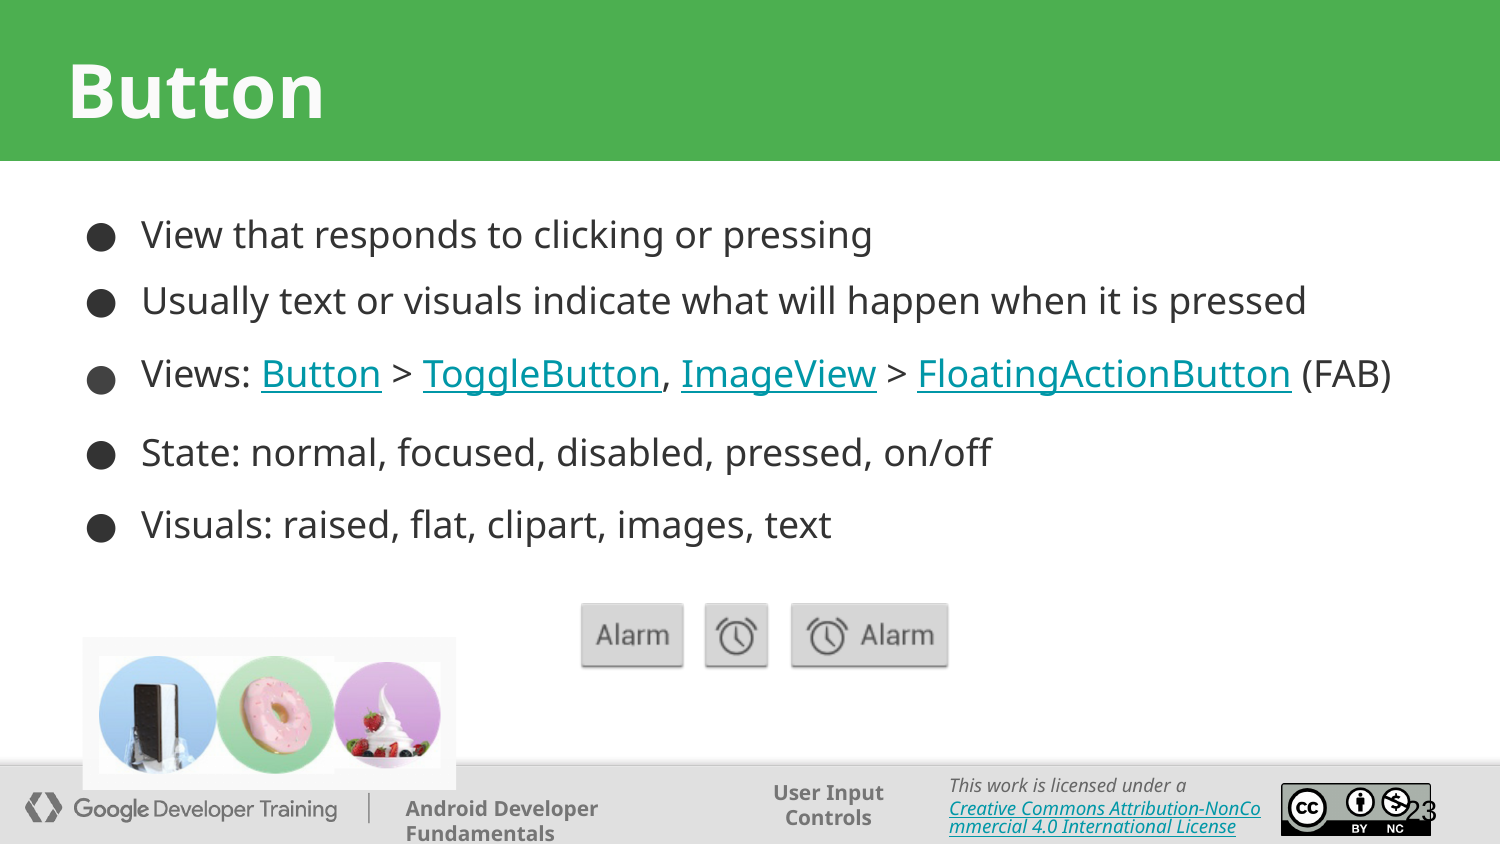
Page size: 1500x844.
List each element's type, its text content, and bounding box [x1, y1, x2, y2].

list View that responds to clicking or pressing Usually text or visuals indicate what will happen when it is pressed Views: Button > ToggleButton, ImageView > FloatingActionButton (FAB) State: normal, focused, disabled, pressed, on/off Visuals: raised, flat, clipart, images, text [51, 189, 1480, 530]
picture [0, 161, 1500, 844]
title Button [51, 28, 1449, 122]
slide_number <number> [1389, 777, 1480, 842]
